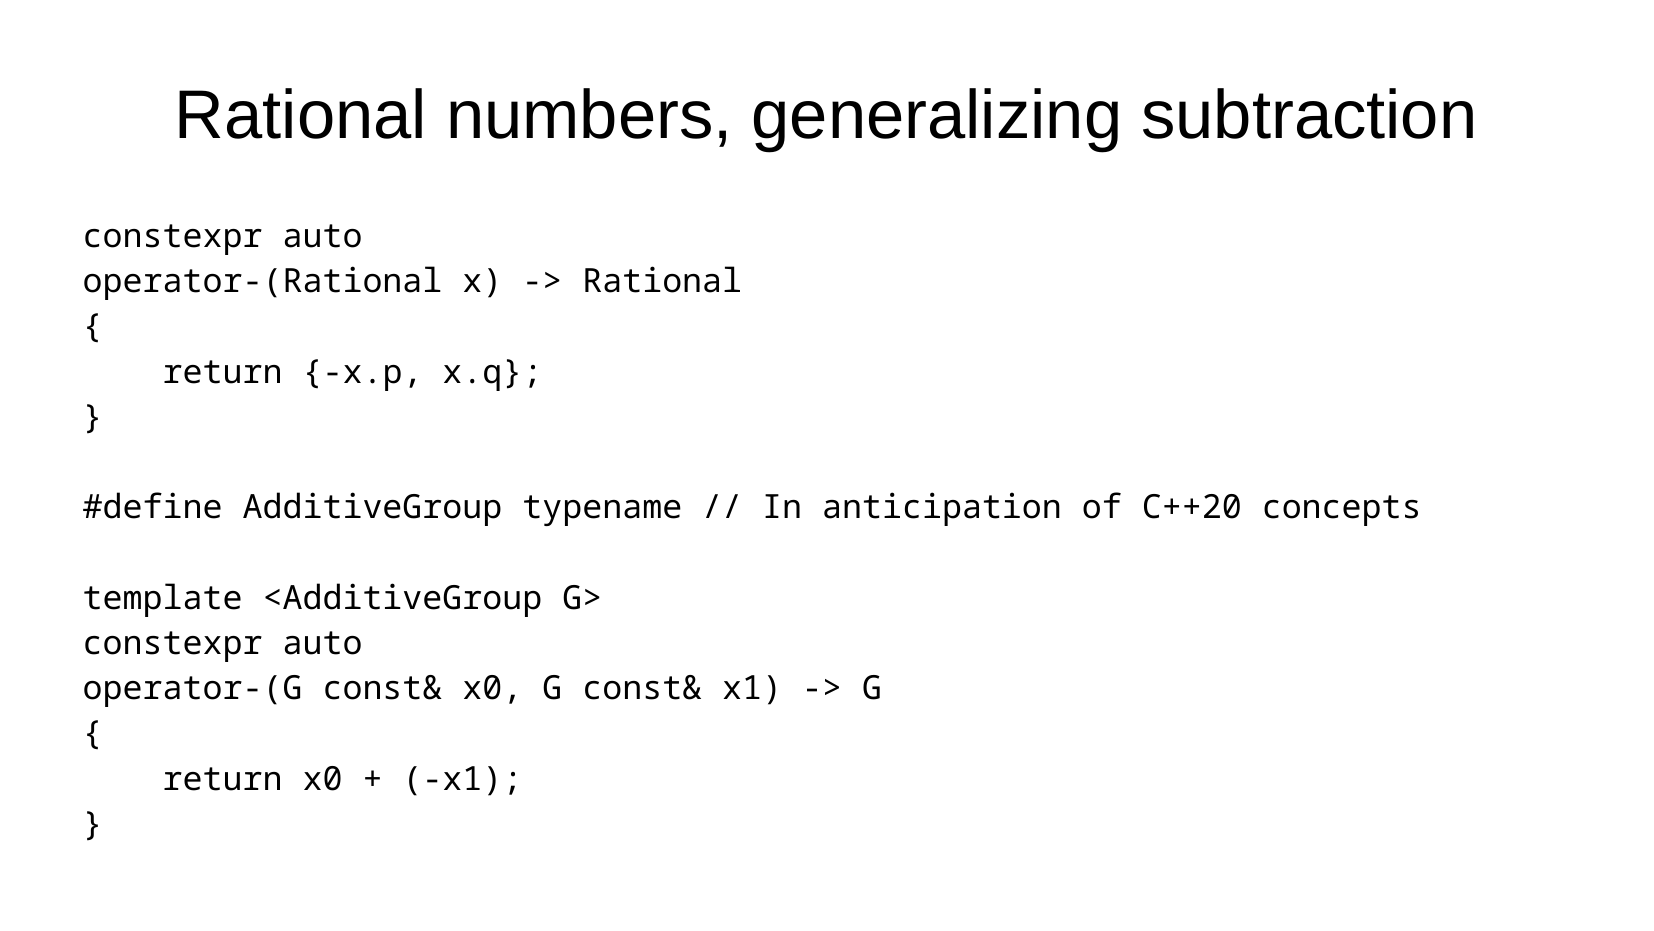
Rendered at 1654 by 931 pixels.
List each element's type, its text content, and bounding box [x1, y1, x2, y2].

subtitle constexpr auto operator-(Rational x) -> Rational { return {-x.p, x.q}; } #define AdditiveGroup typename // In anticipation of C++20 concepts template <AdditiveGroup G> constexpr auto operator-(G const& x0, G const& x1) -> G { return x0 + (-x1); } [82, 193, 1571, 820]
title Rational numbers, generalizing subtraction [82, 37, 1571, 193]
